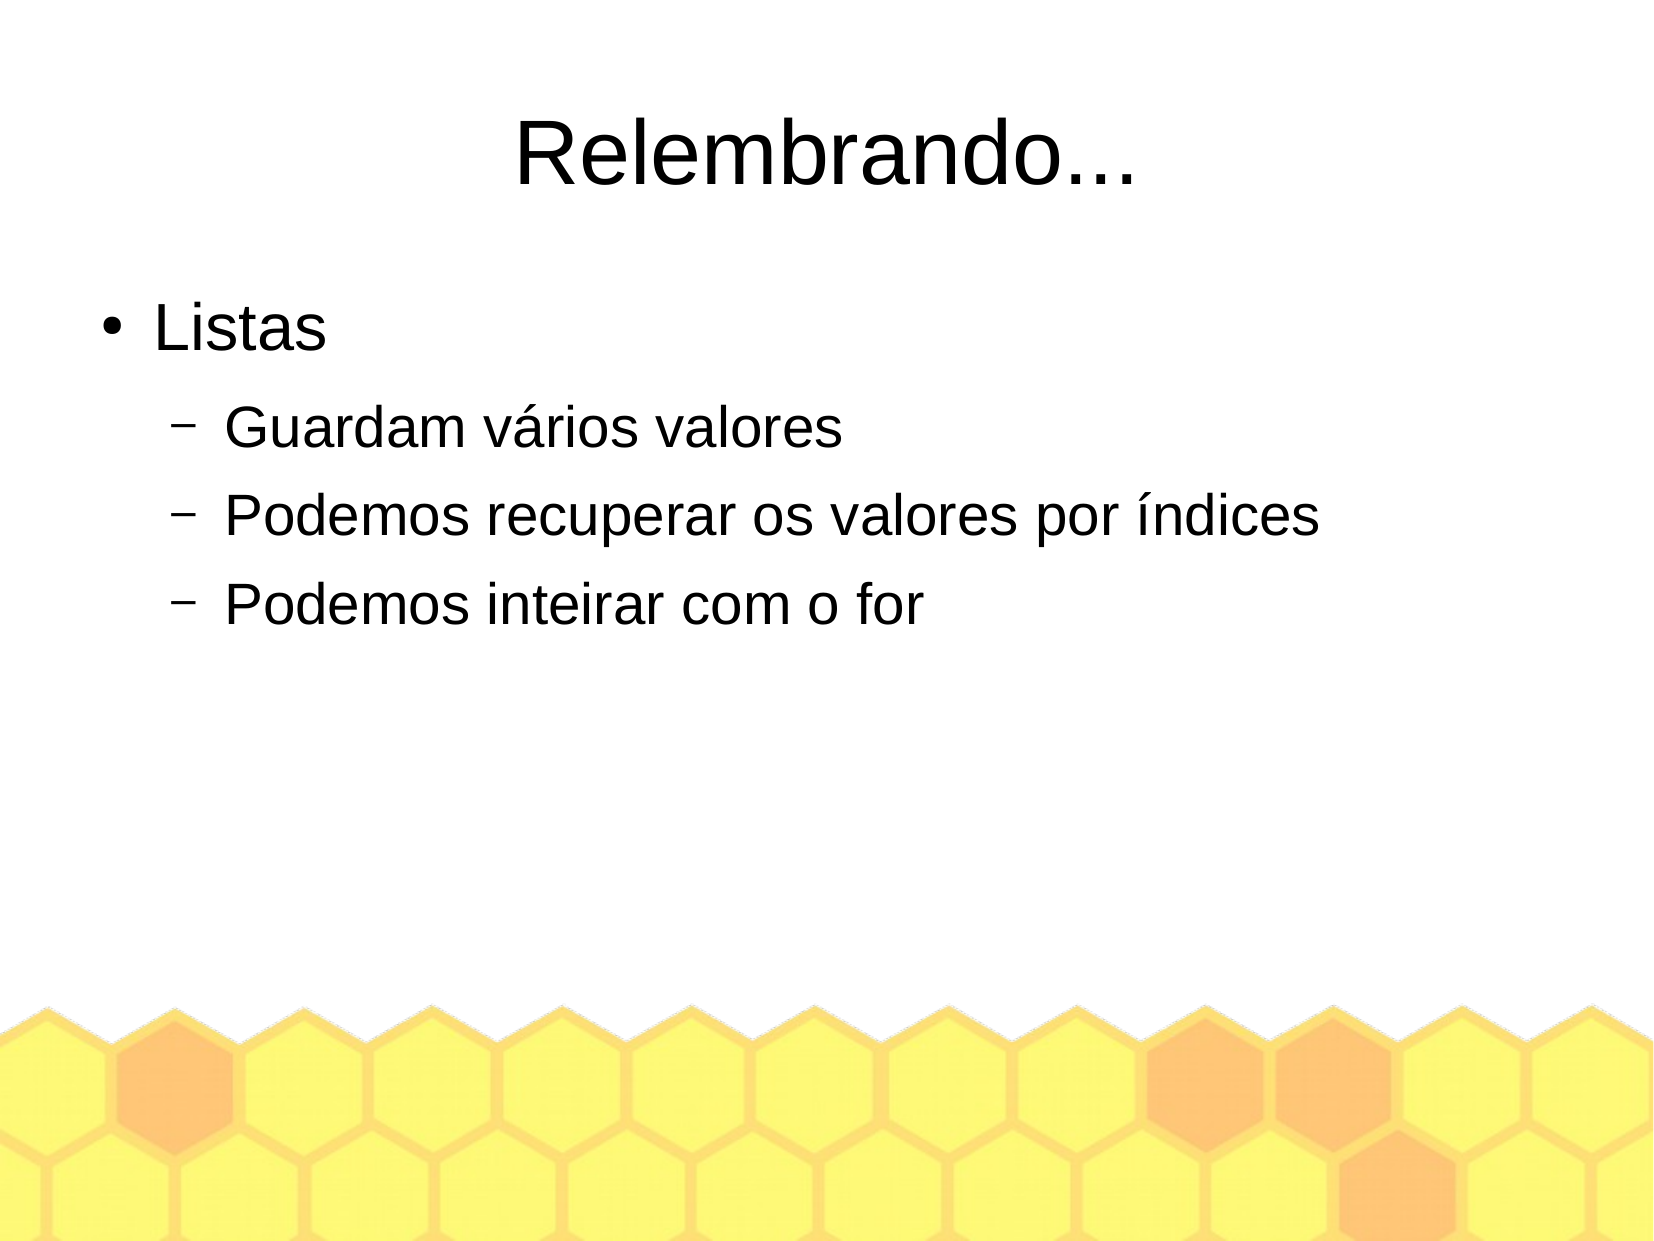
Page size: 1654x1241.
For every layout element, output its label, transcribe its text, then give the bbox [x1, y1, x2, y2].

title Relembrando... [82, 49, 1571, 257]
list Listas Guardam vários valores Podemos recuperar os valores por índices Podemos inteirar com o for [82, 290, 1571, 1010]
picture [0, 1001, 1654, 1241]
